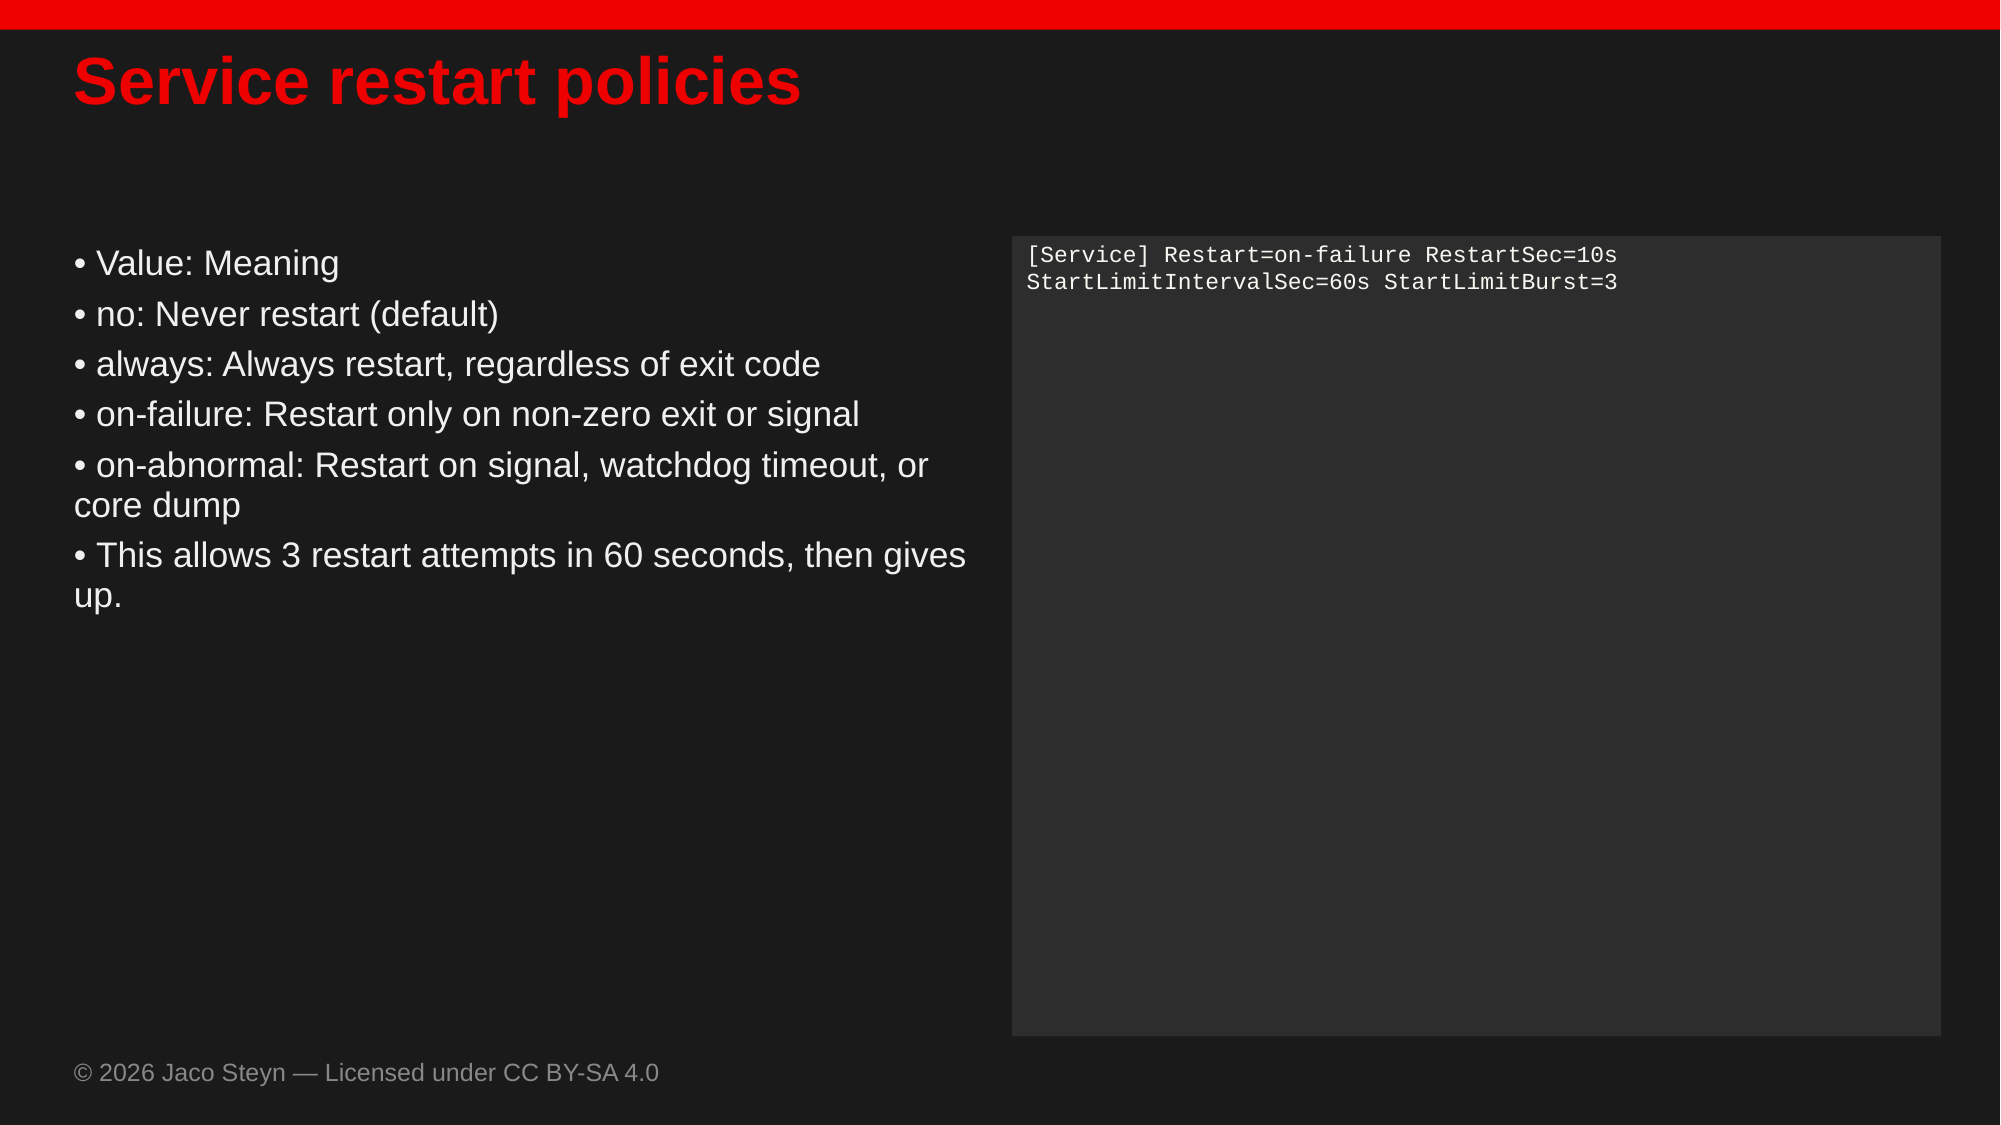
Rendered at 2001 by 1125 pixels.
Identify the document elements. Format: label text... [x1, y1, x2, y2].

text_box Service restart policies [59, 36, 1942, 208]
text_box [Service] Restart=on-failure RestartSec=10s StartLimitIntervalSec=60s StartLimitBurst=3 [1011, 236, 1942, 1037]
text_box [0, 0, 2001, 30]
text_box © 2026 Jaco Steyn — Licensed under CC BY-SA 4.0 [59, 1051, 1942, 1093]
text_box • Value: Meaning • no: Never restart (default) • always: Always restart, regardless of exit code • on-failure: Restart only on non-zero exit or signal • on-abnormal: Restart on signal, watchdog timeout, or core dump • This allows 3 restart attempts in 60 seconds, then gives up. [59, 236, 989, 1037]
